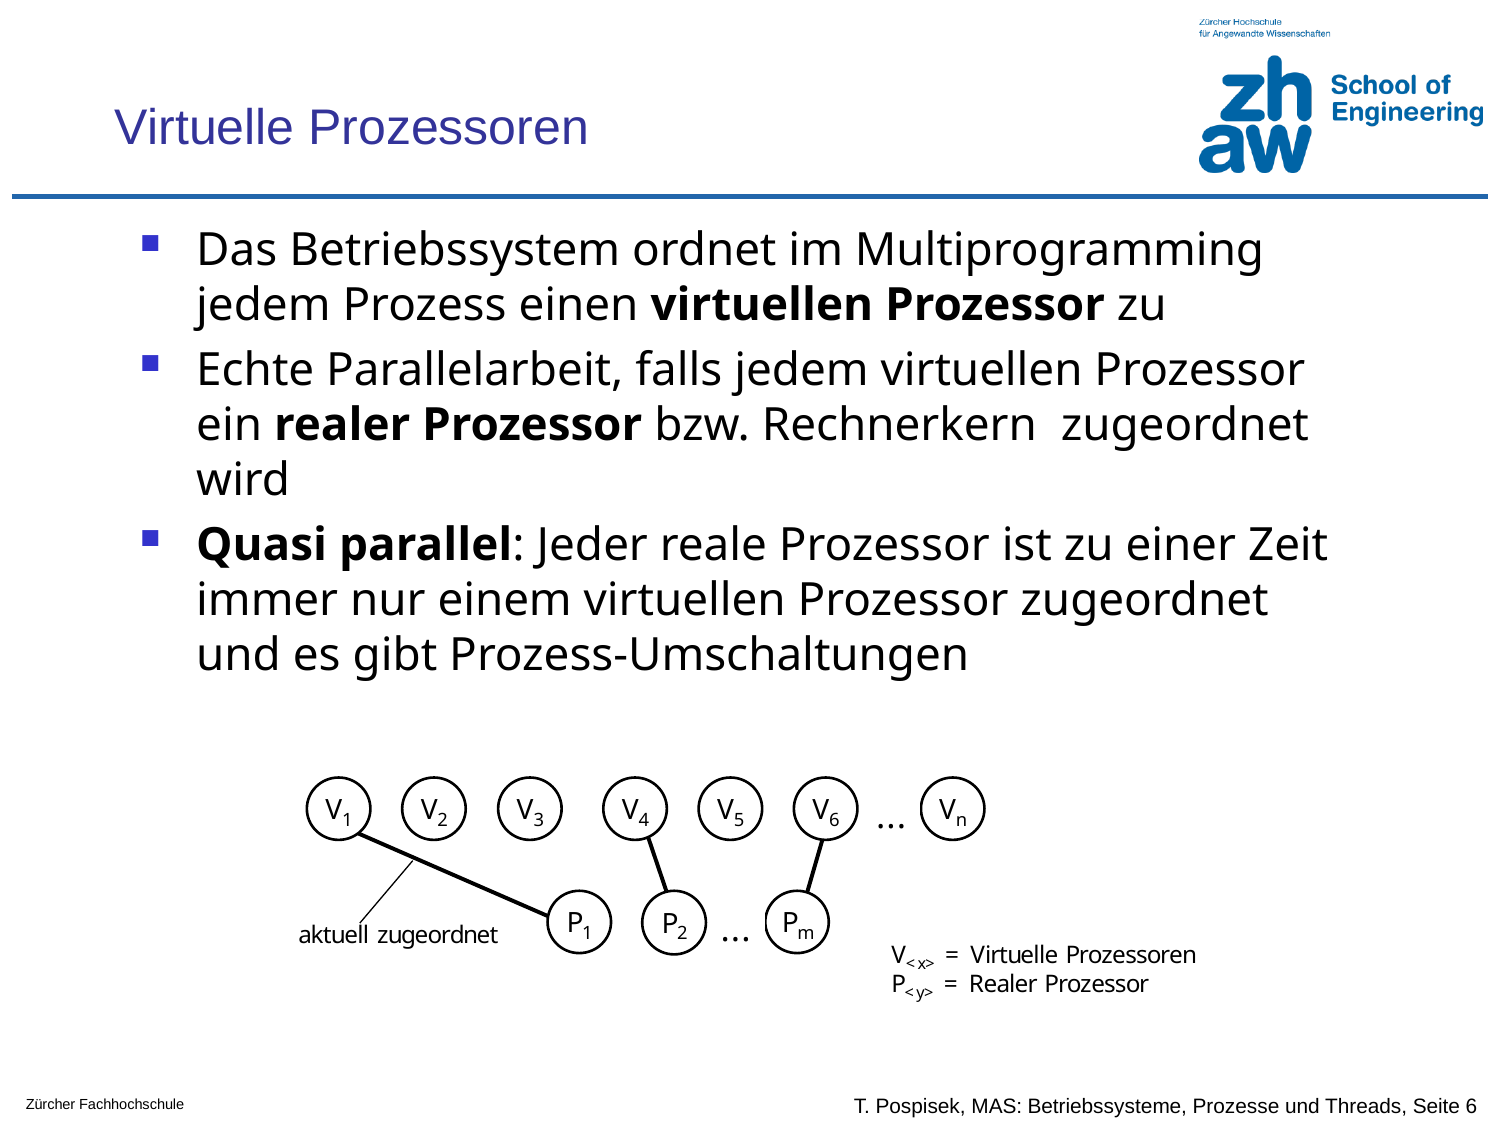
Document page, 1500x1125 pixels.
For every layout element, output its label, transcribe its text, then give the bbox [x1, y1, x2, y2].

picture [250, 733, 1241, 1028]
list Das Betriebssystem ordnet im Multiprogramming jedem Prozess einen virtuellen Prozessor zu Echte Parallelarbeit, falls jedem virtuellen Prozessor ein realer Prozessor bzw. Rechnerkern zugeordnet wird Quasi parallel: Jeder reale Prozessor ist zu einer Zeit immer nur einem virtuellen Prozessor zugeordnet und es gibt Prozess-Umschaltungen [125, 212, 1380, 932]
title Virtuelle Prozessoren [99, 50, 1379, 163]
picture [1199, 19, 1483, 173]
